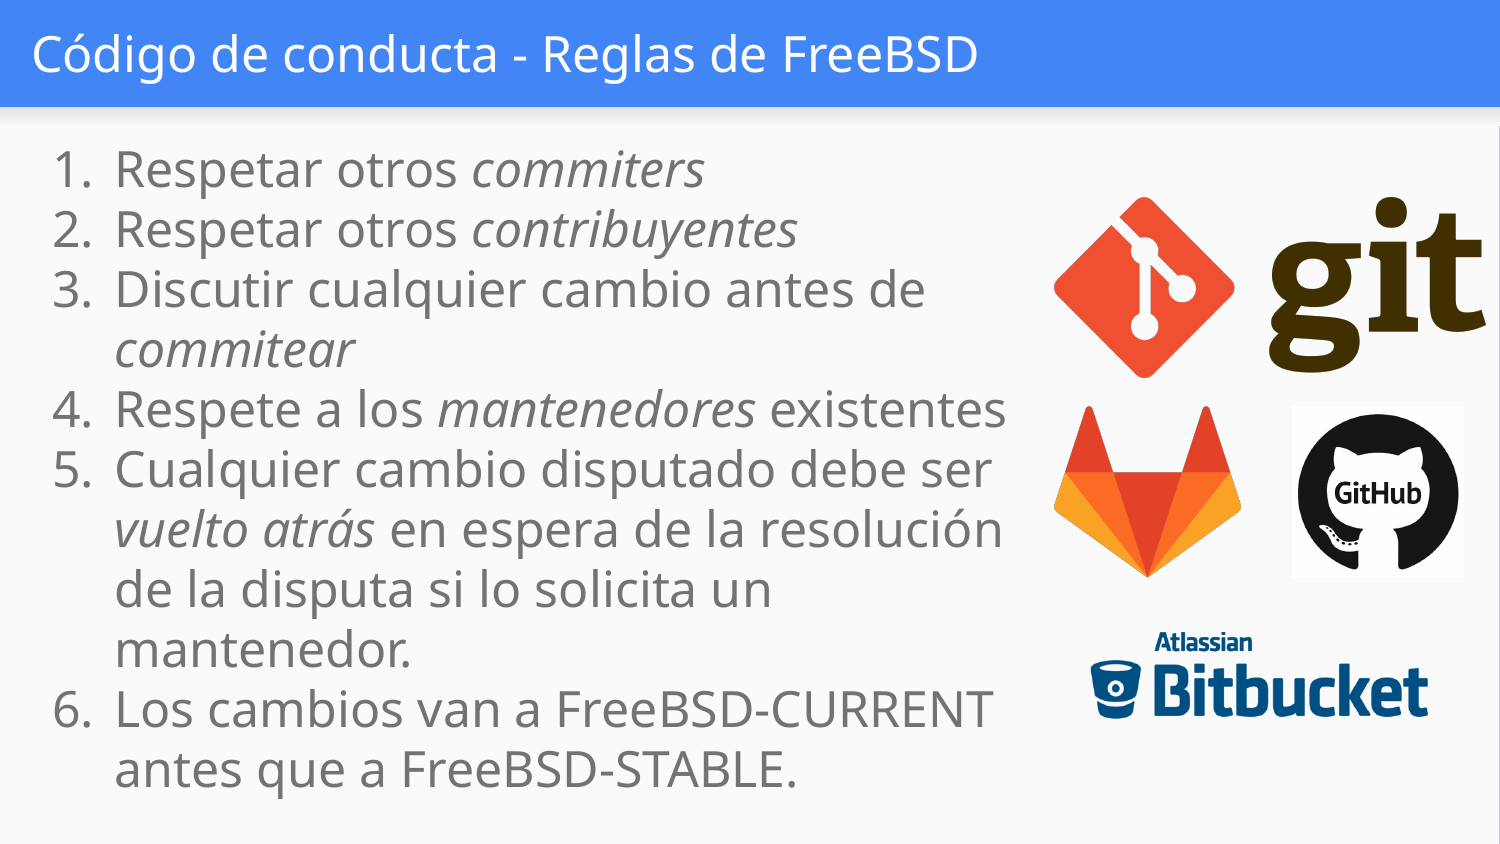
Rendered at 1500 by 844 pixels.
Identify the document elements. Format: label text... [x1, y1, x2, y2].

list Respetar otros commiters Respetar otros contribuyentes Discutir cualquier cambio antes de commitear Respete a los mantenedores existentes Cualquier cambio disputado debe ser vuelto atrás en espera de la resolución de la disputa si lo solicita un mantenedor. Los cambios van a FreeBSD-CURRENT antes que a FreeBSD-STABLE. [24, 122, 1055, 818]
picture [1054, 406, 1241, 578]
picture [1055, 606, 1464, 744]
title Código de conducta - Reglas de FreeBSD [16, 2, 1464, 102]
picture [1055, 197, 1486, 378]
picture [1292, 406, 1464, 578]
